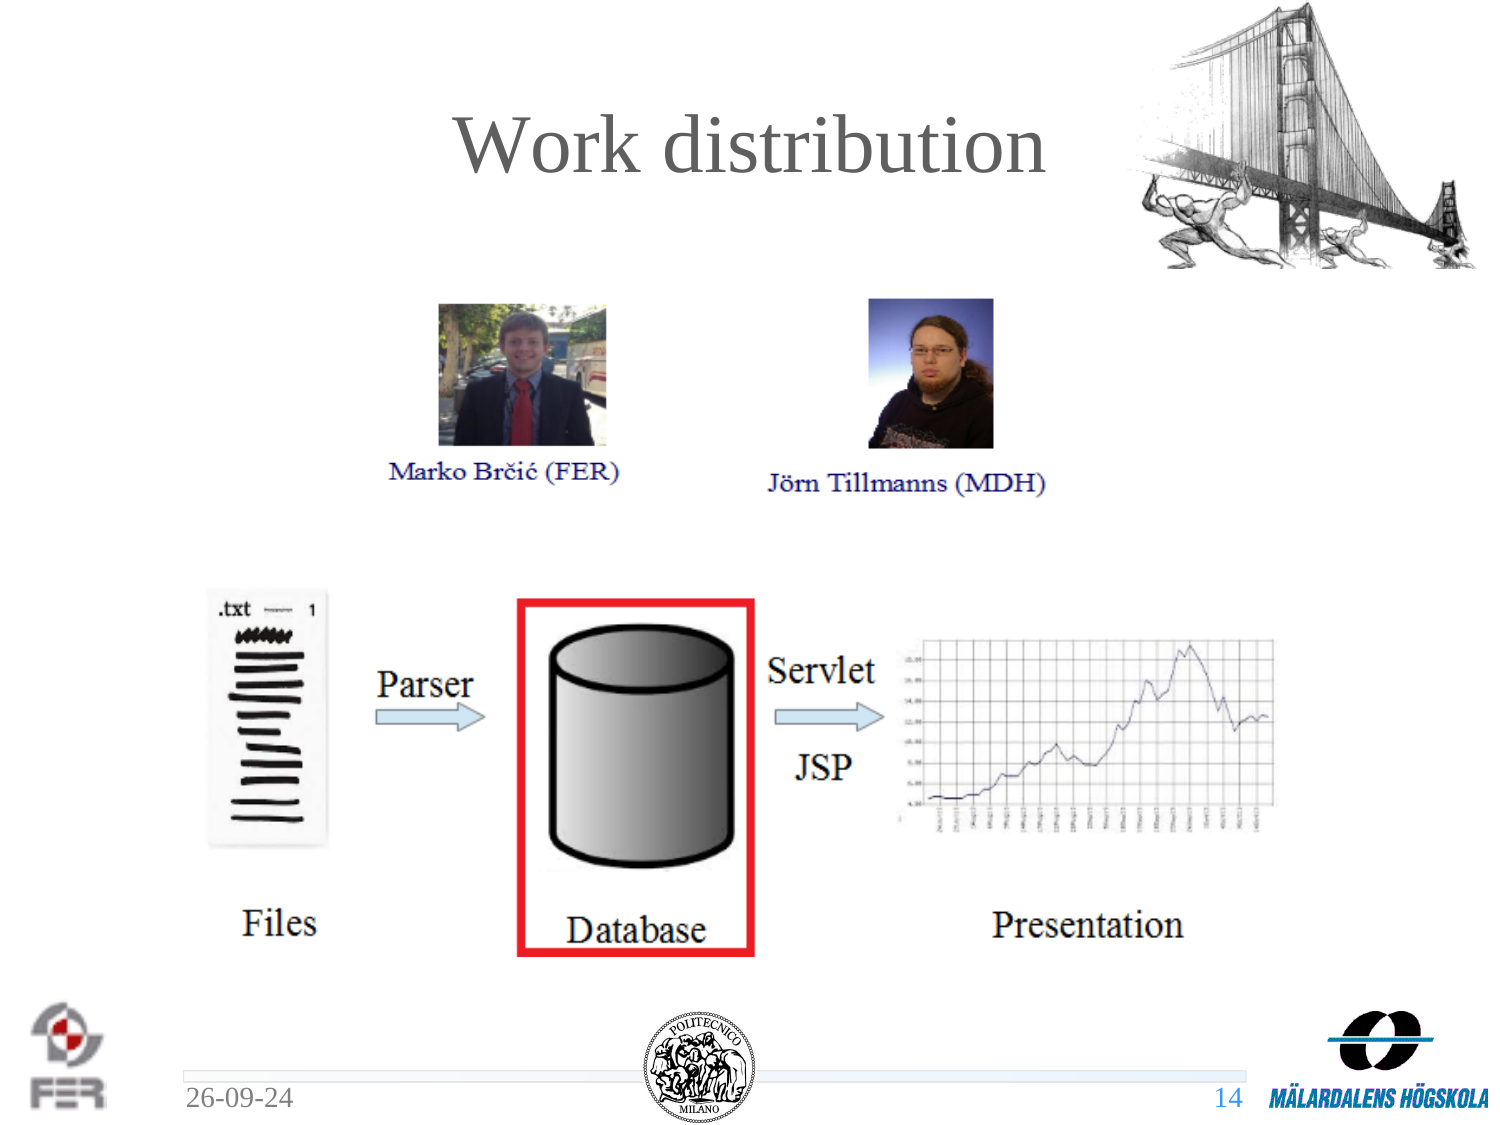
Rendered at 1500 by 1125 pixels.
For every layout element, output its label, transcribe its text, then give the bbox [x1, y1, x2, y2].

picture [643, 1011, 757, 1123]
picture [1368, 1093, 1374, 1104]
picture [188, 578, 1284, 957]
picture [744, 290, 1063, 520]
picture [29, 987, 107, 1125]
picture [1454, 1091, 1459, 1108]
title Work distribution [75, 45, 1122, 233]
text_box 13-11-28 [171, 1070, 396, 1114]
text_box <numero> [1186, 1070, 1258, 1114]
picture [1122, 0, 1477, 269]
picture [366, 290, 638, 508]
picture [1269, 1011, 1488, 1108]
picture [1435, 1096, 1441, 1104]
